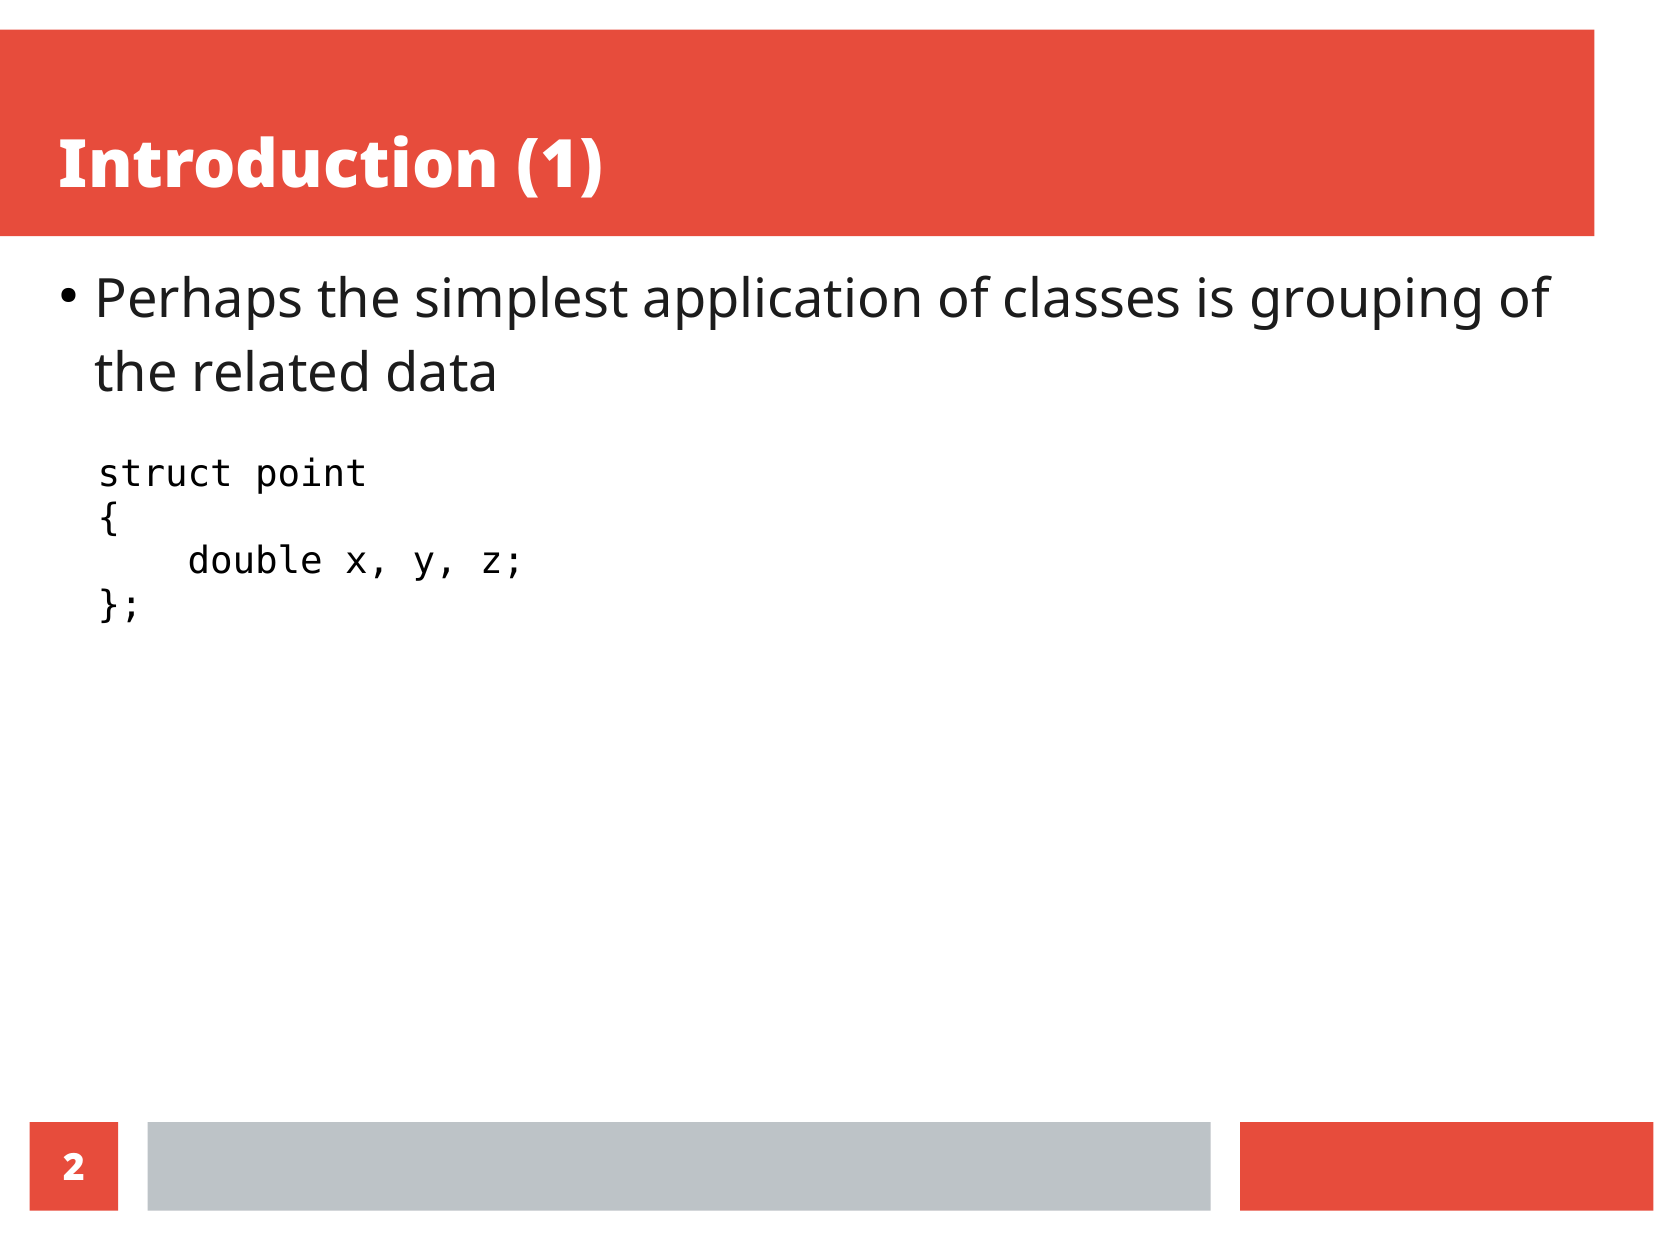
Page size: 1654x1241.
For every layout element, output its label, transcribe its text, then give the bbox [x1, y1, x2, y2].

title Introduction (1) [59, 59, 1595, 207]
list Perhaps the simplest application of classes is grouping of the related data [59, 259, 1565, 1075]
text_box struct point { double x, y, z; }; [82, 444, 603, 709]
